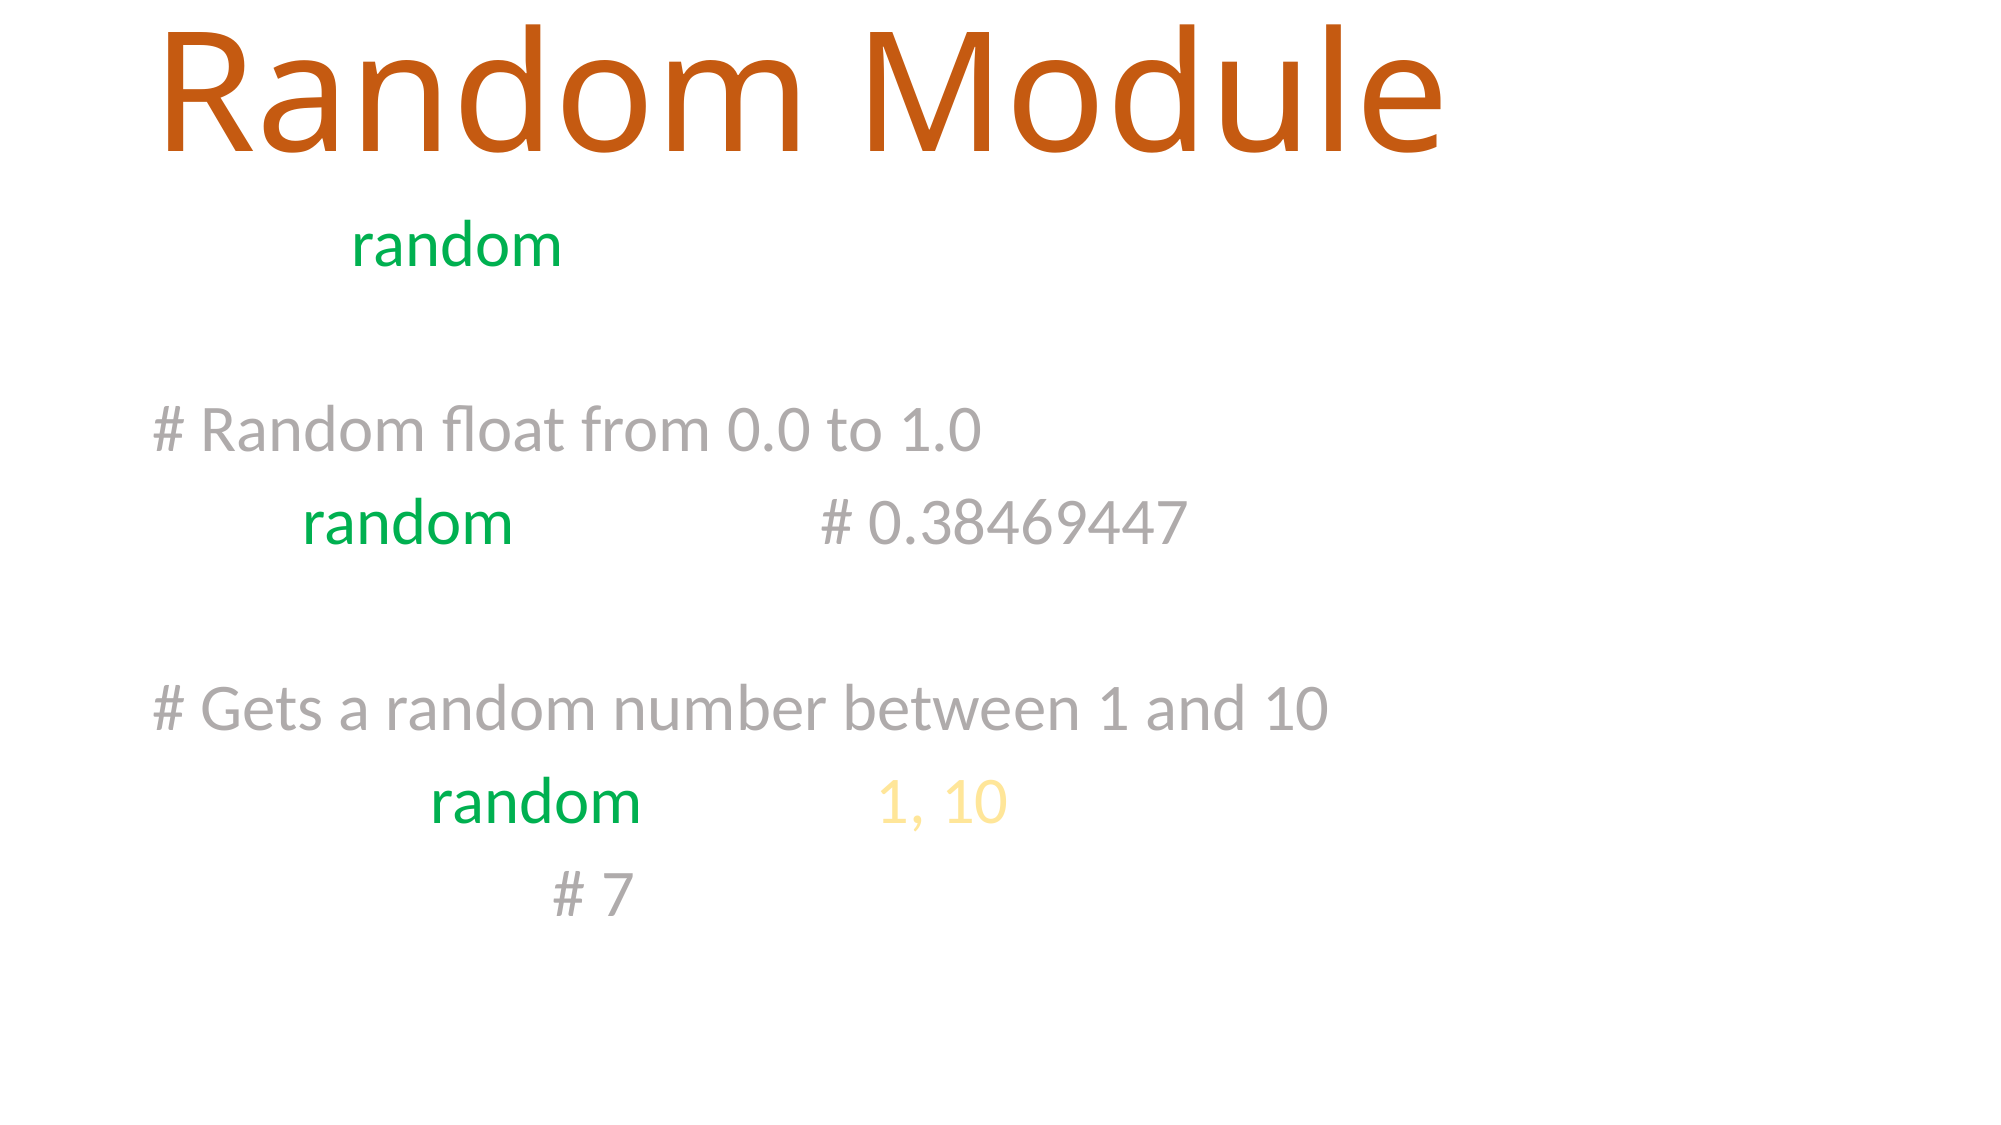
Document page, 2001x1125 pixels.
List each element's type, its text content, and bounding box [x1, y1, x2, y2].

list Random Module import random # Random float from 0.0 to 1.0 print(random.random()) # 0.38469447 # Gets a random number between 1 and 10 number = random.randint(1, 10) print(number) # 7 [137, 0, 1863, 1014]
